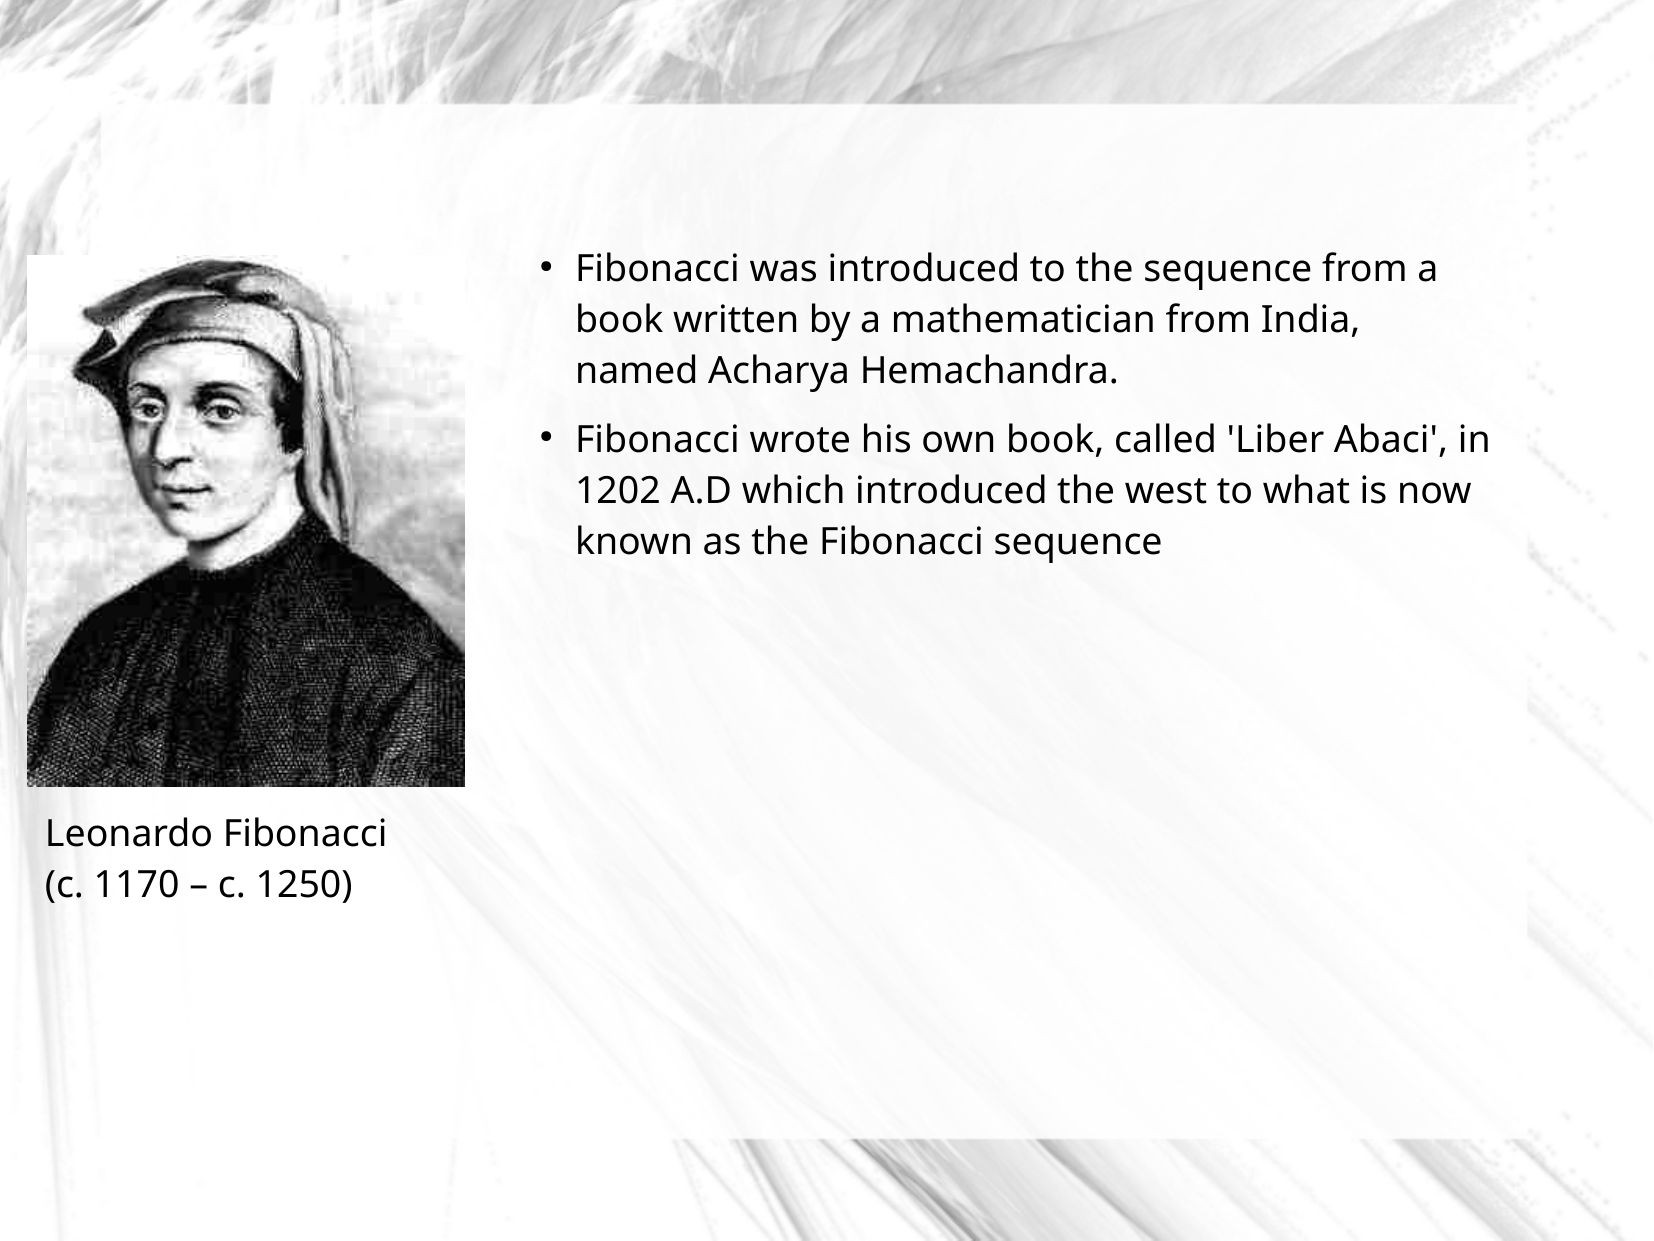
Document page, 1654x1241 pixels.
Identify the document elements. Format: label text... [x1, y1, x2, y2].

picture [0, 0, 1654, 1241]
text_box Leonardo Fibonacci (c. 1170 – c. 1250) [29, 798, 450, 916]
text_box Fibonacci was introduced to the sequence from a book written by a mathematician from India, named Acharya Hemachandra. [524, 234, 1500, 402]
text_box Fibonacci wrote his own book, called 'Liber Abaci', in 1202 A.D which introduced the west to what is now known as the Fibonacci sequence [524, 405, 1515, 573]
